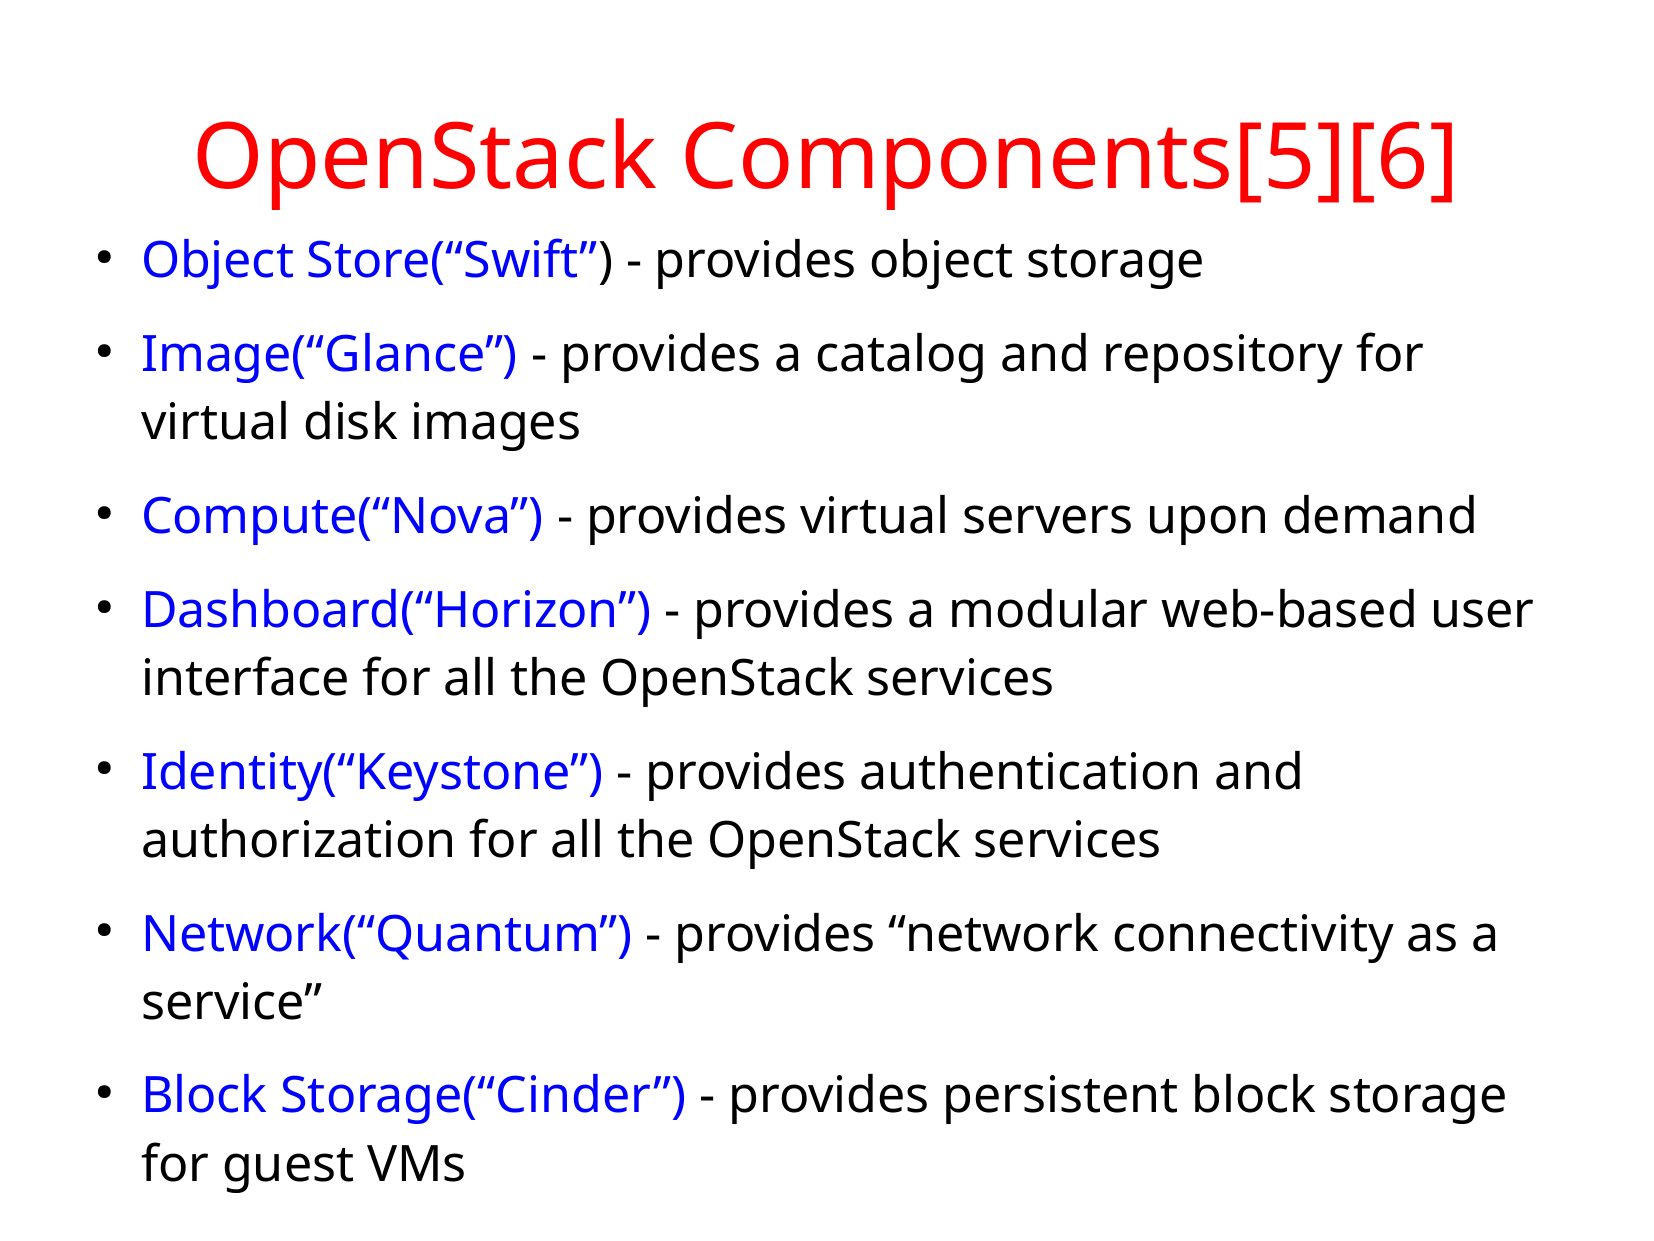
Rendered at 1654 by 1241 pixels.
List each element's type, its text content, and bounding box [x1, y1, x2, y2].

list Object Store(“Swift”) - provides object storage Image(“Glance”) - provides a catalog and repository for virtual disk images Compute(“Nova”) - provides virtual servers upon demand Dashboard(“Horizon”) - provides a modular web-based user interface for all the OpenStack services Identity(“Keystone”) - provides authentication and authorization for all the OpenStack services Network(“Quantum”) - provides “network connectivity as a service” Block Storage(“Cinder”) - provides persistent block storage for guest VMs [80, 224, 1536, 1210]
title OpenStack Components[5][6] [82, 49, 1571, 257]
